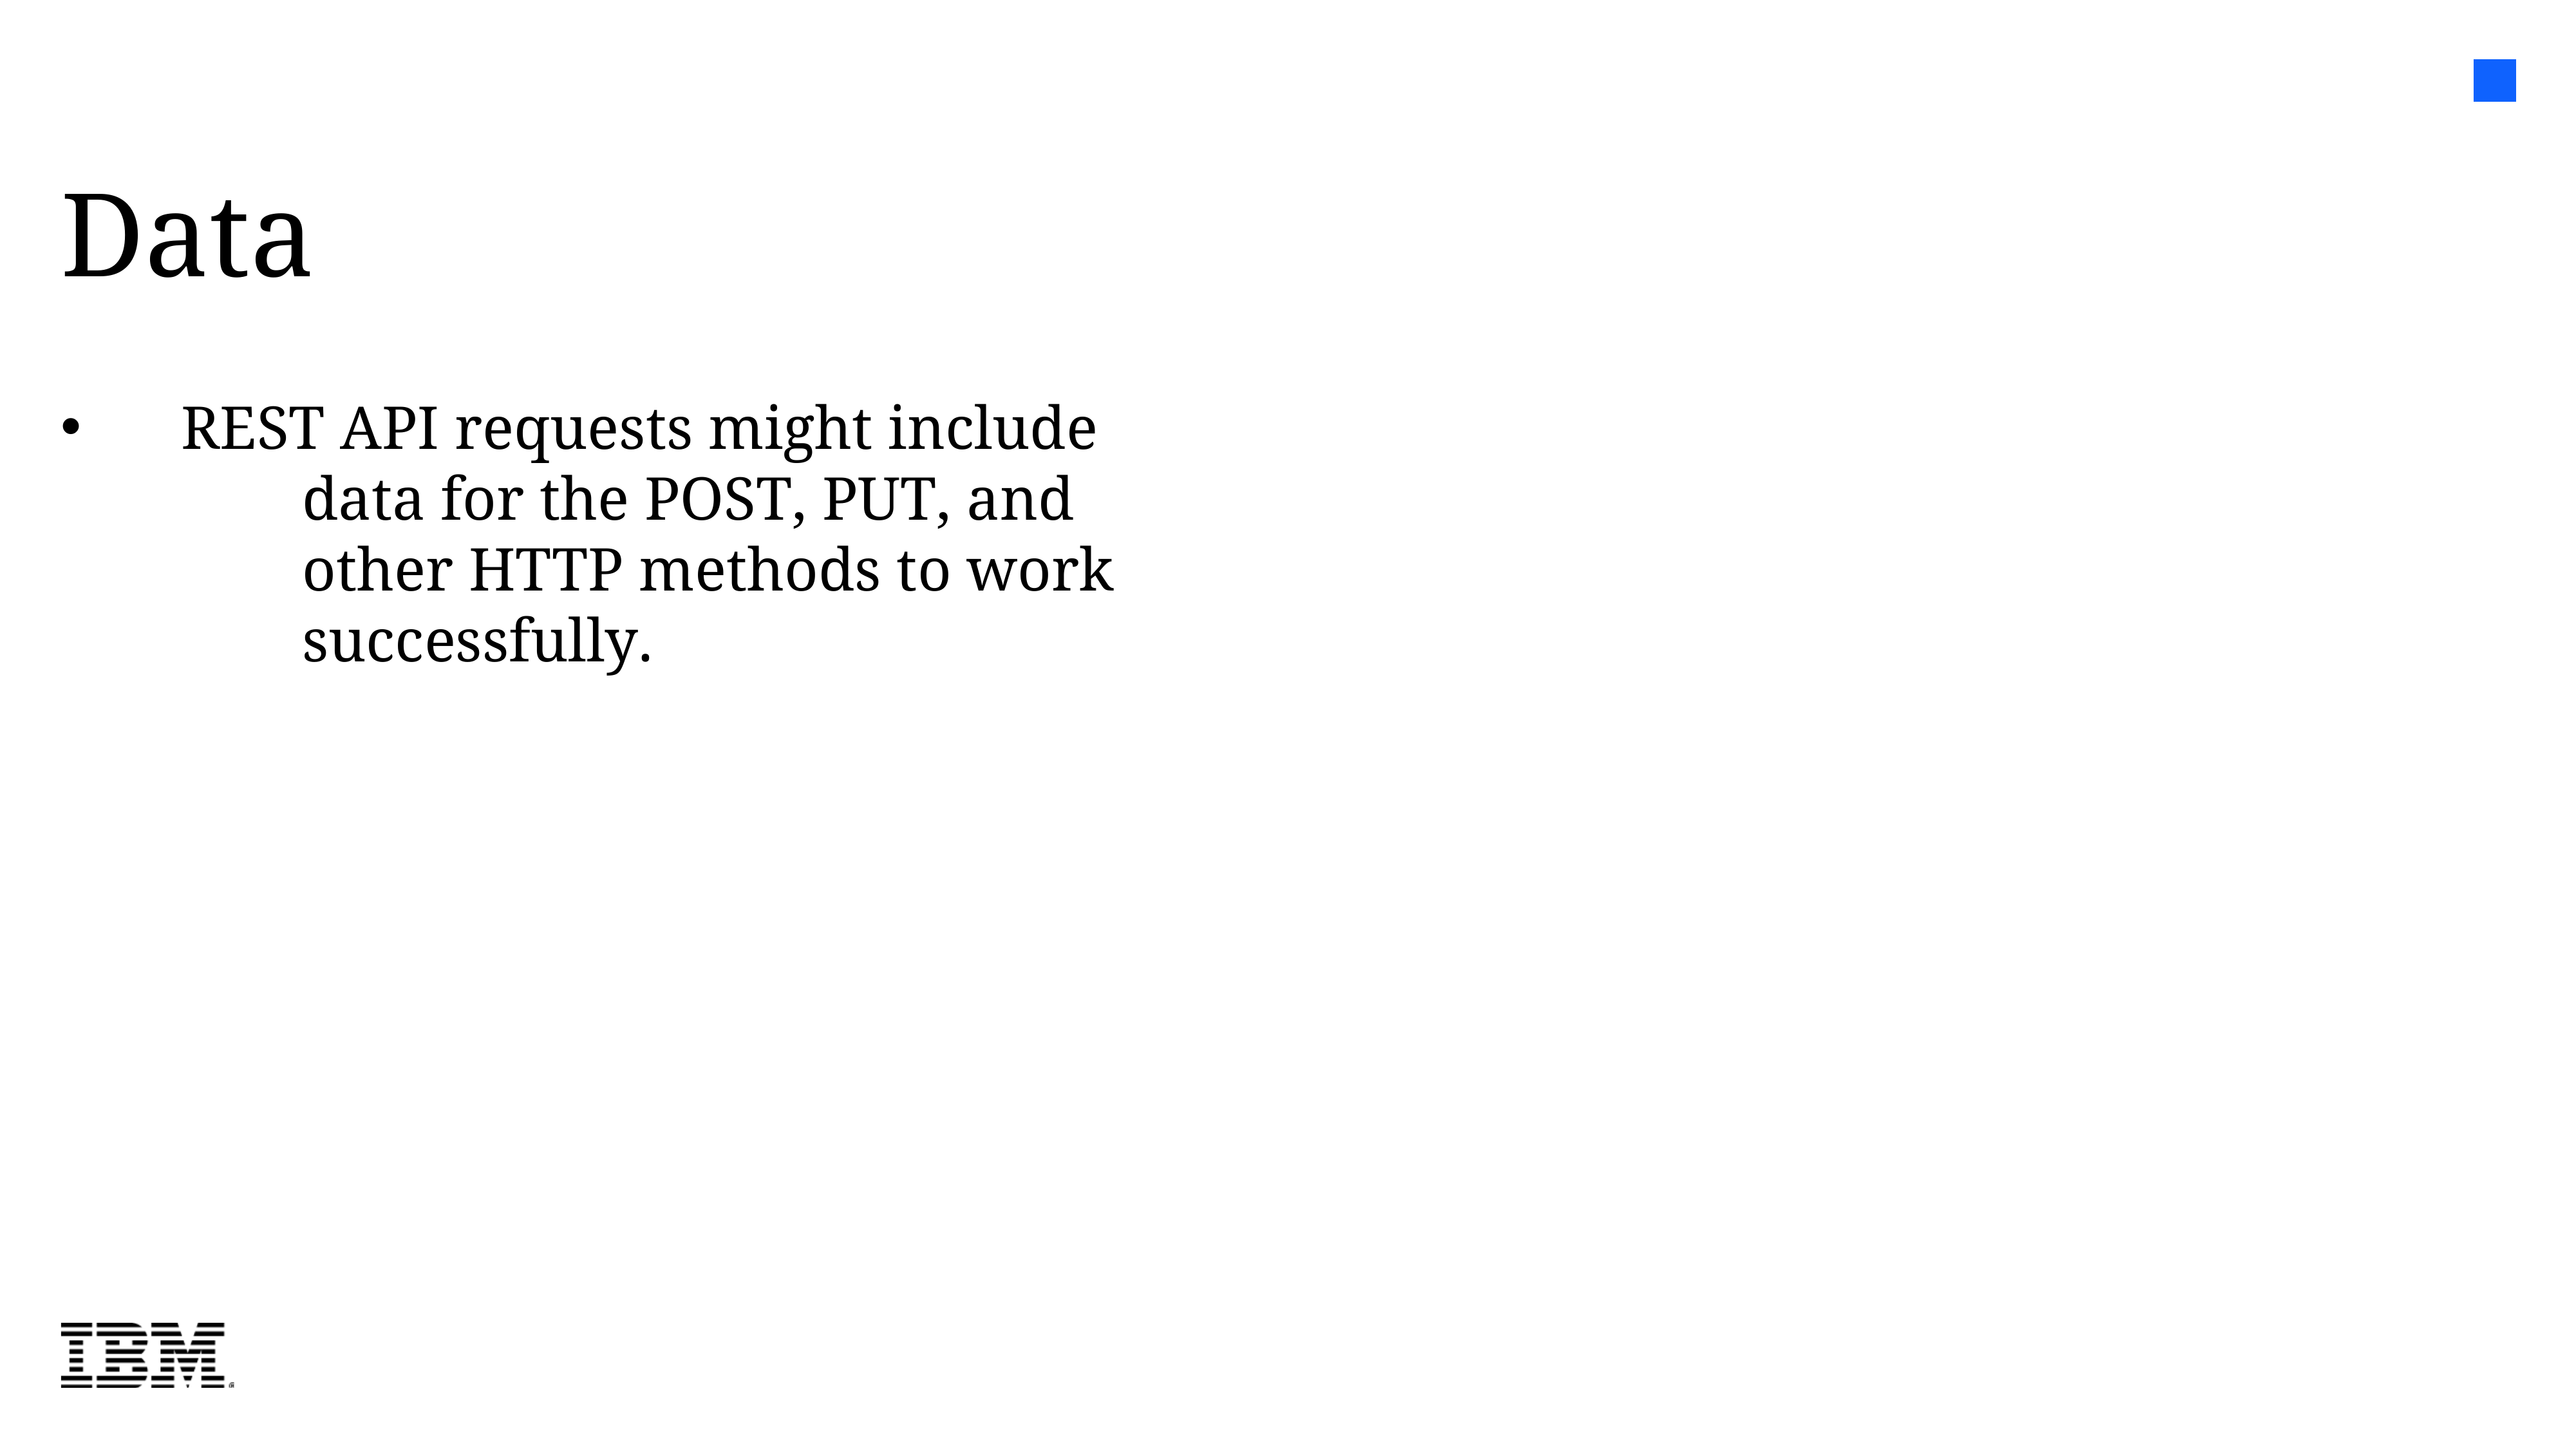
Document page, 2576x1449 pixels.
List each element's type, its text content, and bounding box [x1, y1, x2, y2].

title Data [61, 161, 1128, 338]
text_box REST API requests might include data for the POST, PUT, and other HTTP methods to work successfully. [61, 390, 1128, 1182]
text_box [2475, 60, 2515, 100]
